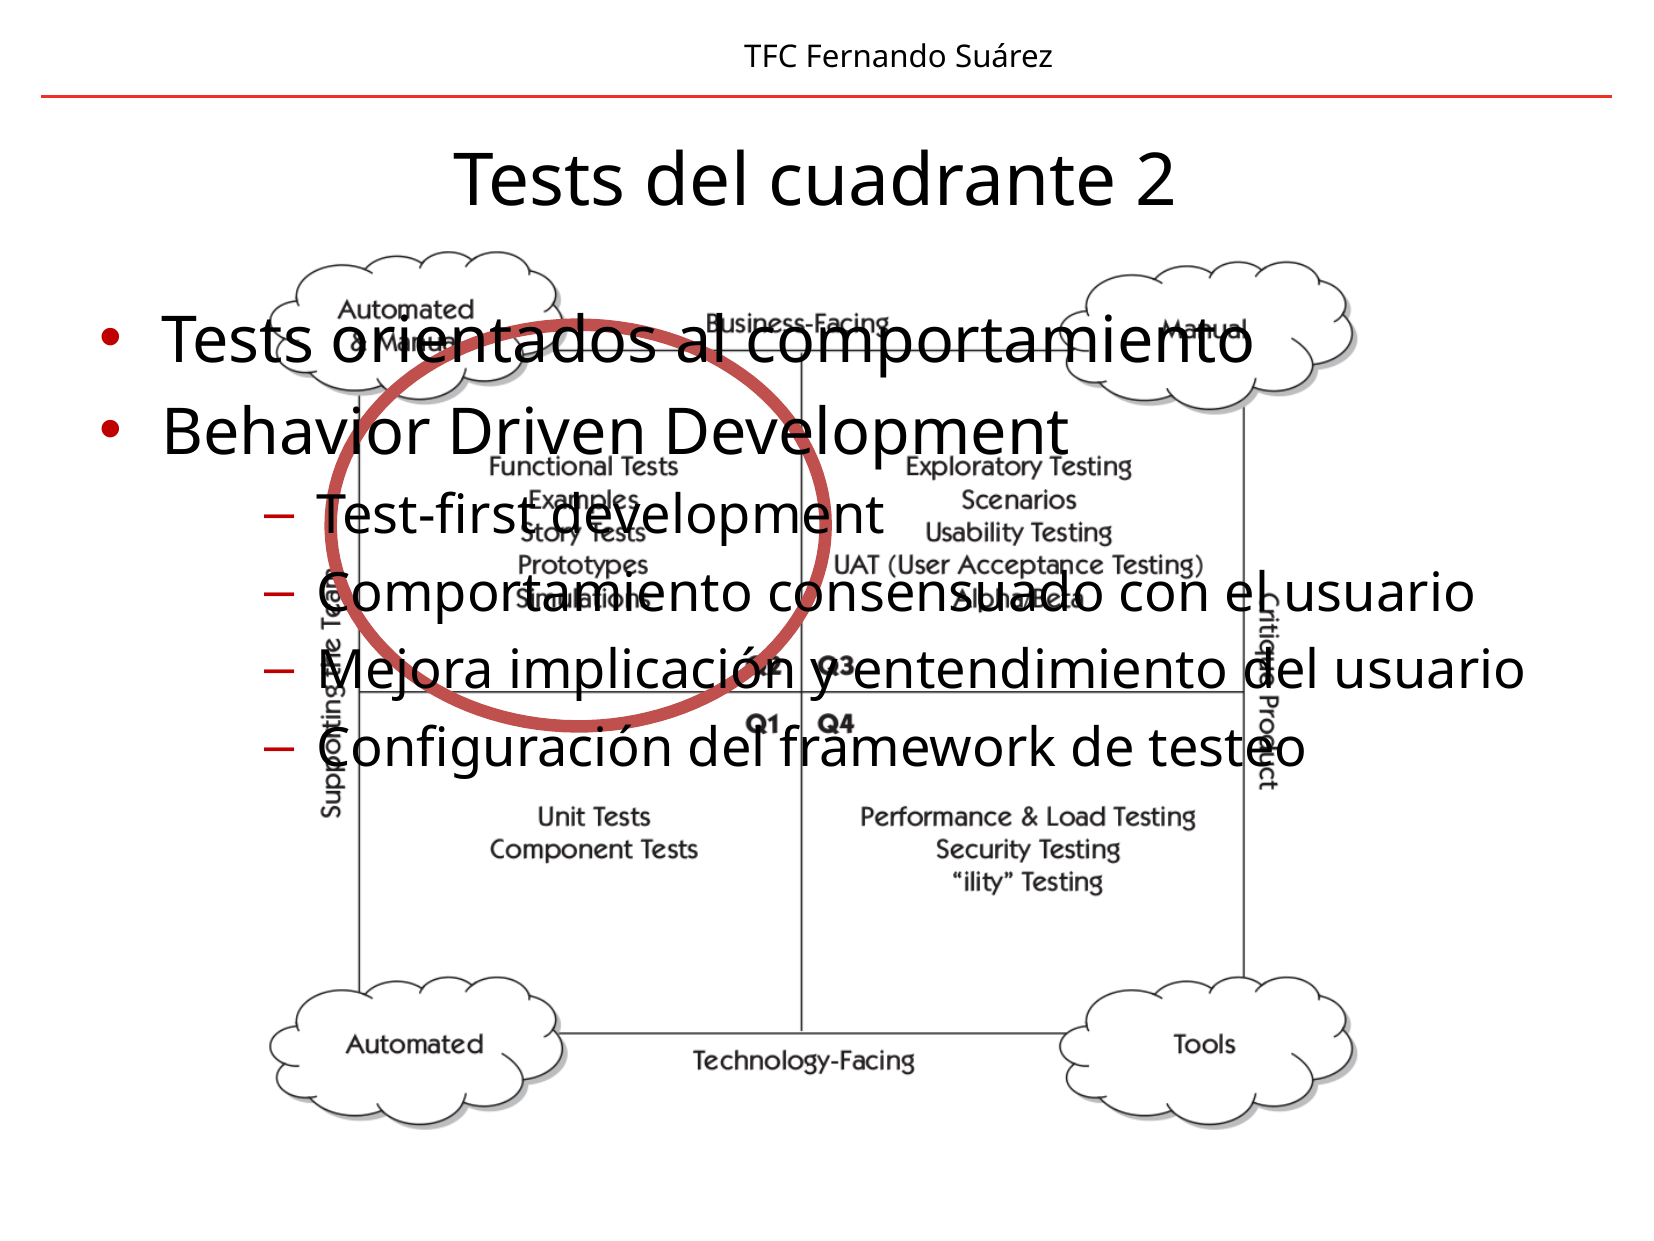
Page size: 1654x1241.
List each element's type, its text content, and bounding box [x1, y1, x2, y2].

list Tests orientados al comportamiento Behavior Driven Development Test-first development Comportamiento consensuado con el usuario Mejora implicación y entendimiento del usuario Configuración del framework de testeo [82, 289, 1571, 1063]
picture [259, 1063, 1369, 1138]
title Tests del cuadrante 2 [71, 73, 1560, 280]
picture [259, 280, 1369, 289]
